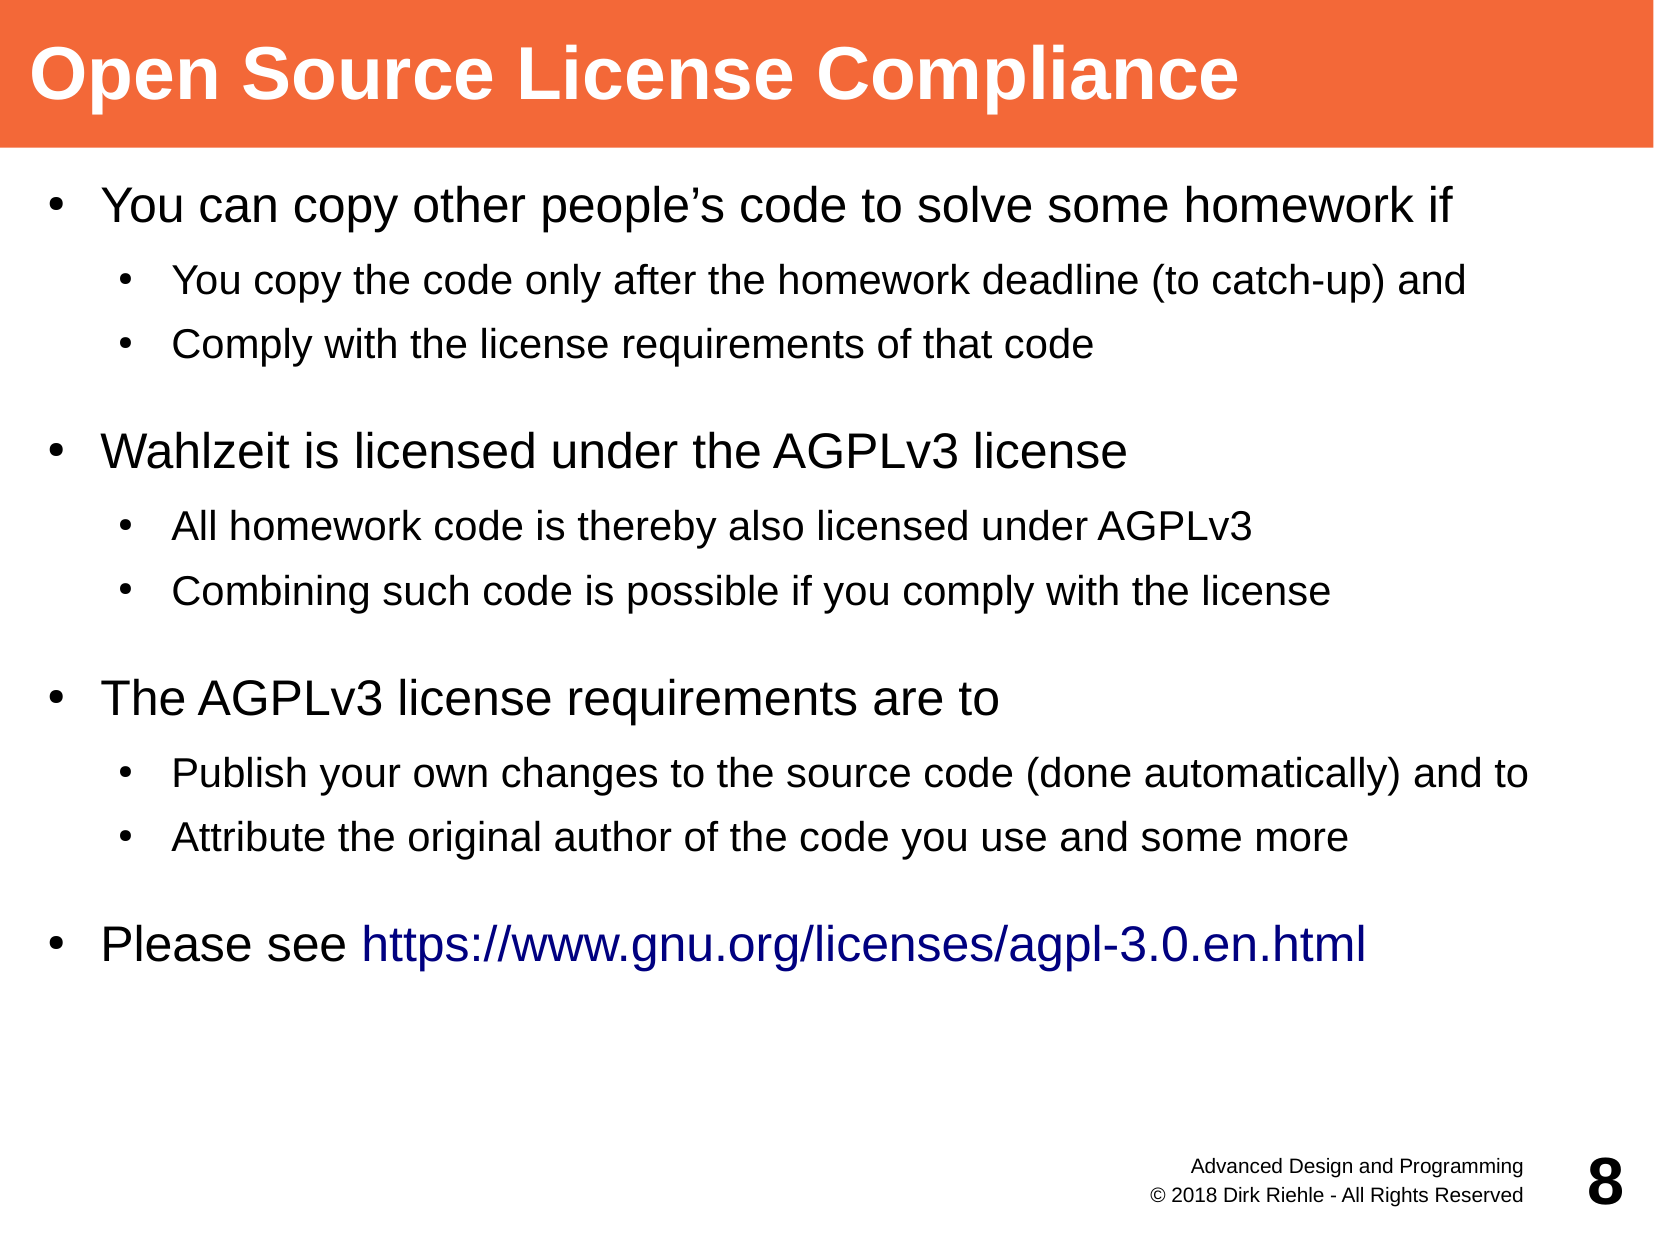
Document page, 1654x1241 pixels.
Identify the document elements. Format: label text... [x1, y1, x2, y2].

list You can copy other people’s code to solve some homework if You copy the code only after the homework deadline (to catch-up) and Comply with the license requirements of that code Wahlzeit is licensed under the AGPLv3 license All homework code is thereby also licensed under AGPLv3 Combining such code is possible if you comply with the license The AGPLv3 license requirements are to Publish your own changes to the source code (done automatically) and to Attribute the original author of the code you use and some more Please see https://www.gnu.org/licenses/agpl-3.0.en.html [29, 177, 1625, 1063]
title Open Source License Compliance [0, 0, 1654, 148]
